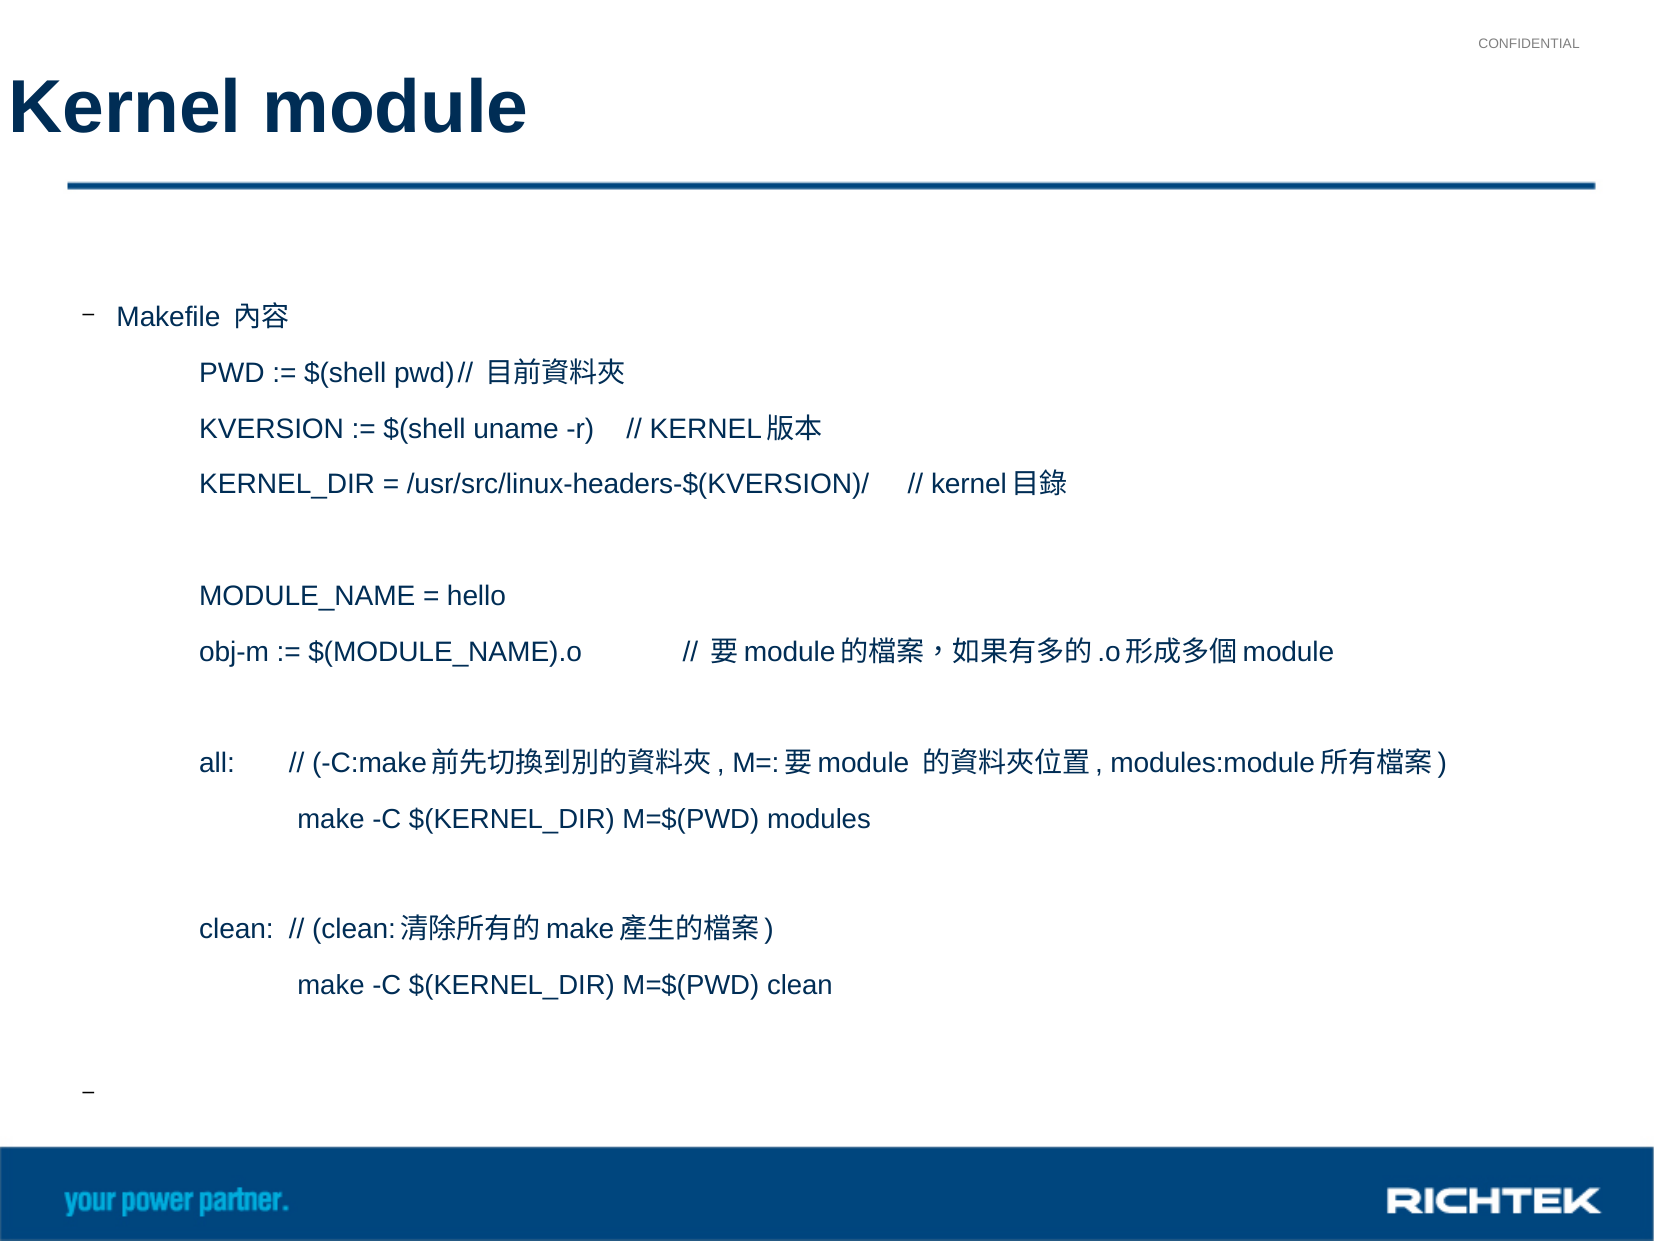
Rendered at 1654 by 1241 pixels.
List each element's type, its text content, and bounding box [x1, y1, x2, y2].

list Makefile 內容 PWD := $(shell pwd) // 目前資料夾 KVERSION := $(shell uname -r) // KERNEL版本 KERNEL_DIR = /usr/src/linux-headers-$(KVERSION)/ // kernel目錄 MODULE_NAME = hello obj-m := $(MODULE_NAME).o // 要module的檔案，如果有多的.o形成多個module all: // (-C:make前先切換到別的資料夾, M=:要module 的資料夾位置, modules:module所有檔案) make -C $(KERNEL_DIR) M=$(PWD) modules clean: // (clean:清除所有的make產生的檔案) make -C $(KERNEL_DIR) M=$(PWD) clean [0, 290, 1489, 1010]
title Kernel module [0, 49, 1489, 257]
